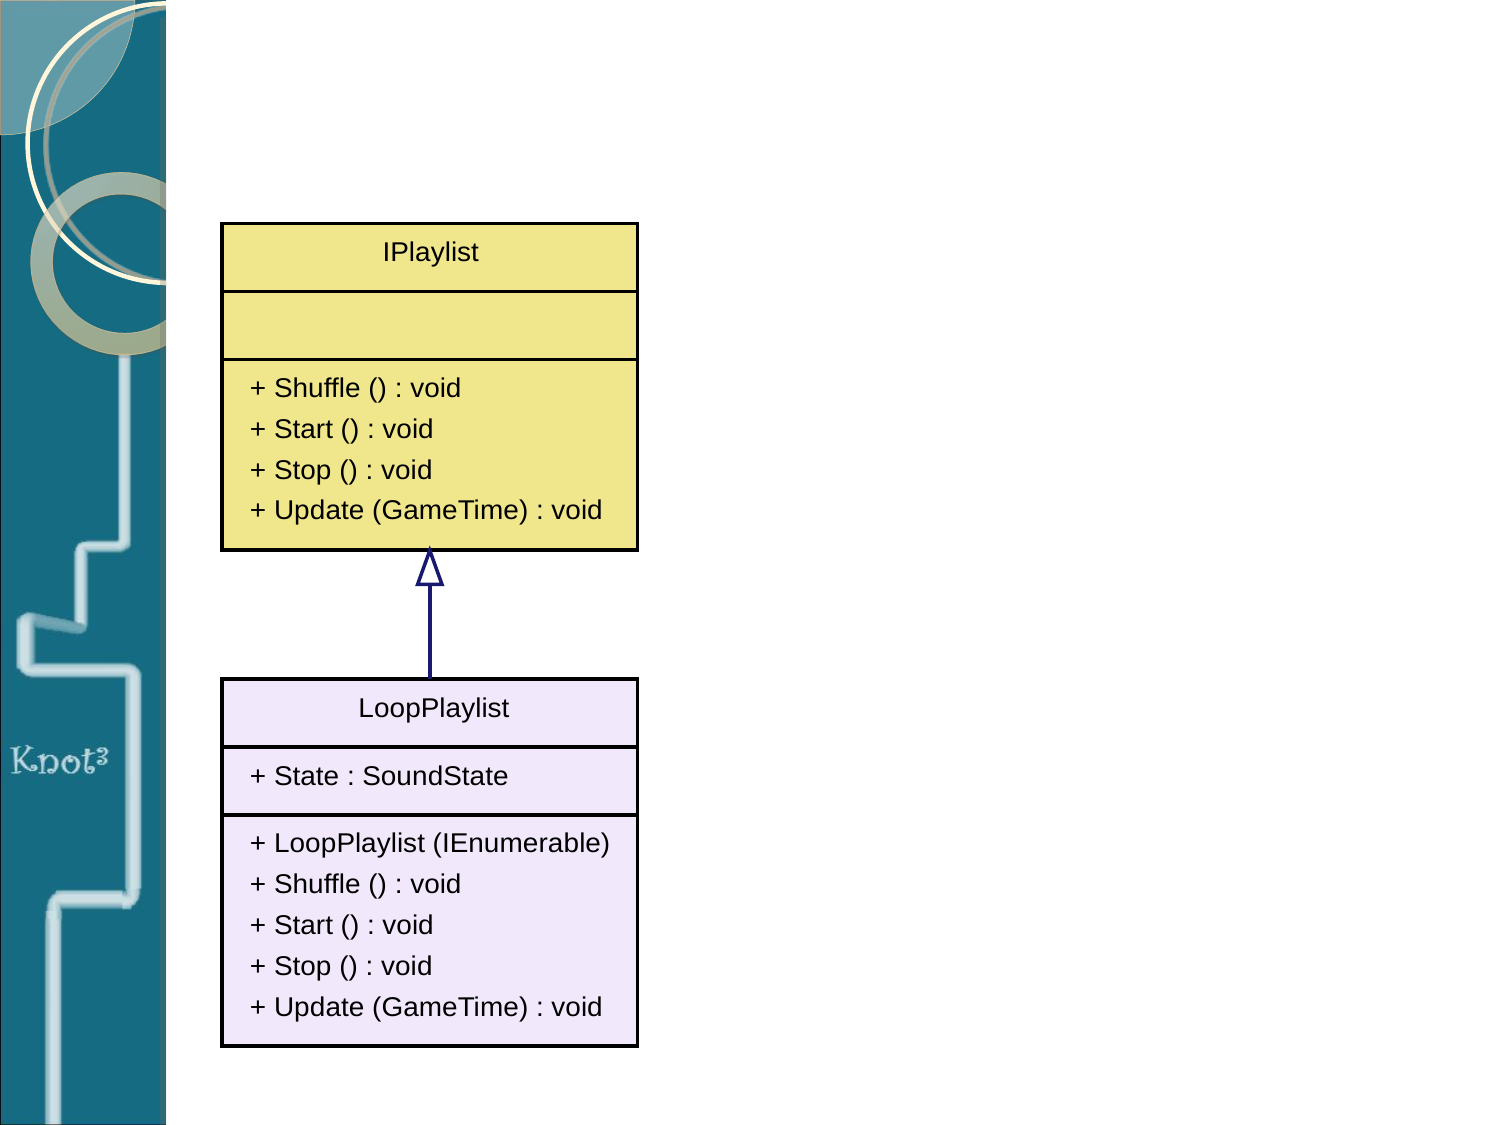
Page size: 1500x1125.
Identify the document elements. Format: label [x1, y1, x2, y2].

picture [210, 206, 650, 1063]
picture [0, 11, 166, 1125]
picture [136, 0, 166, 4]
